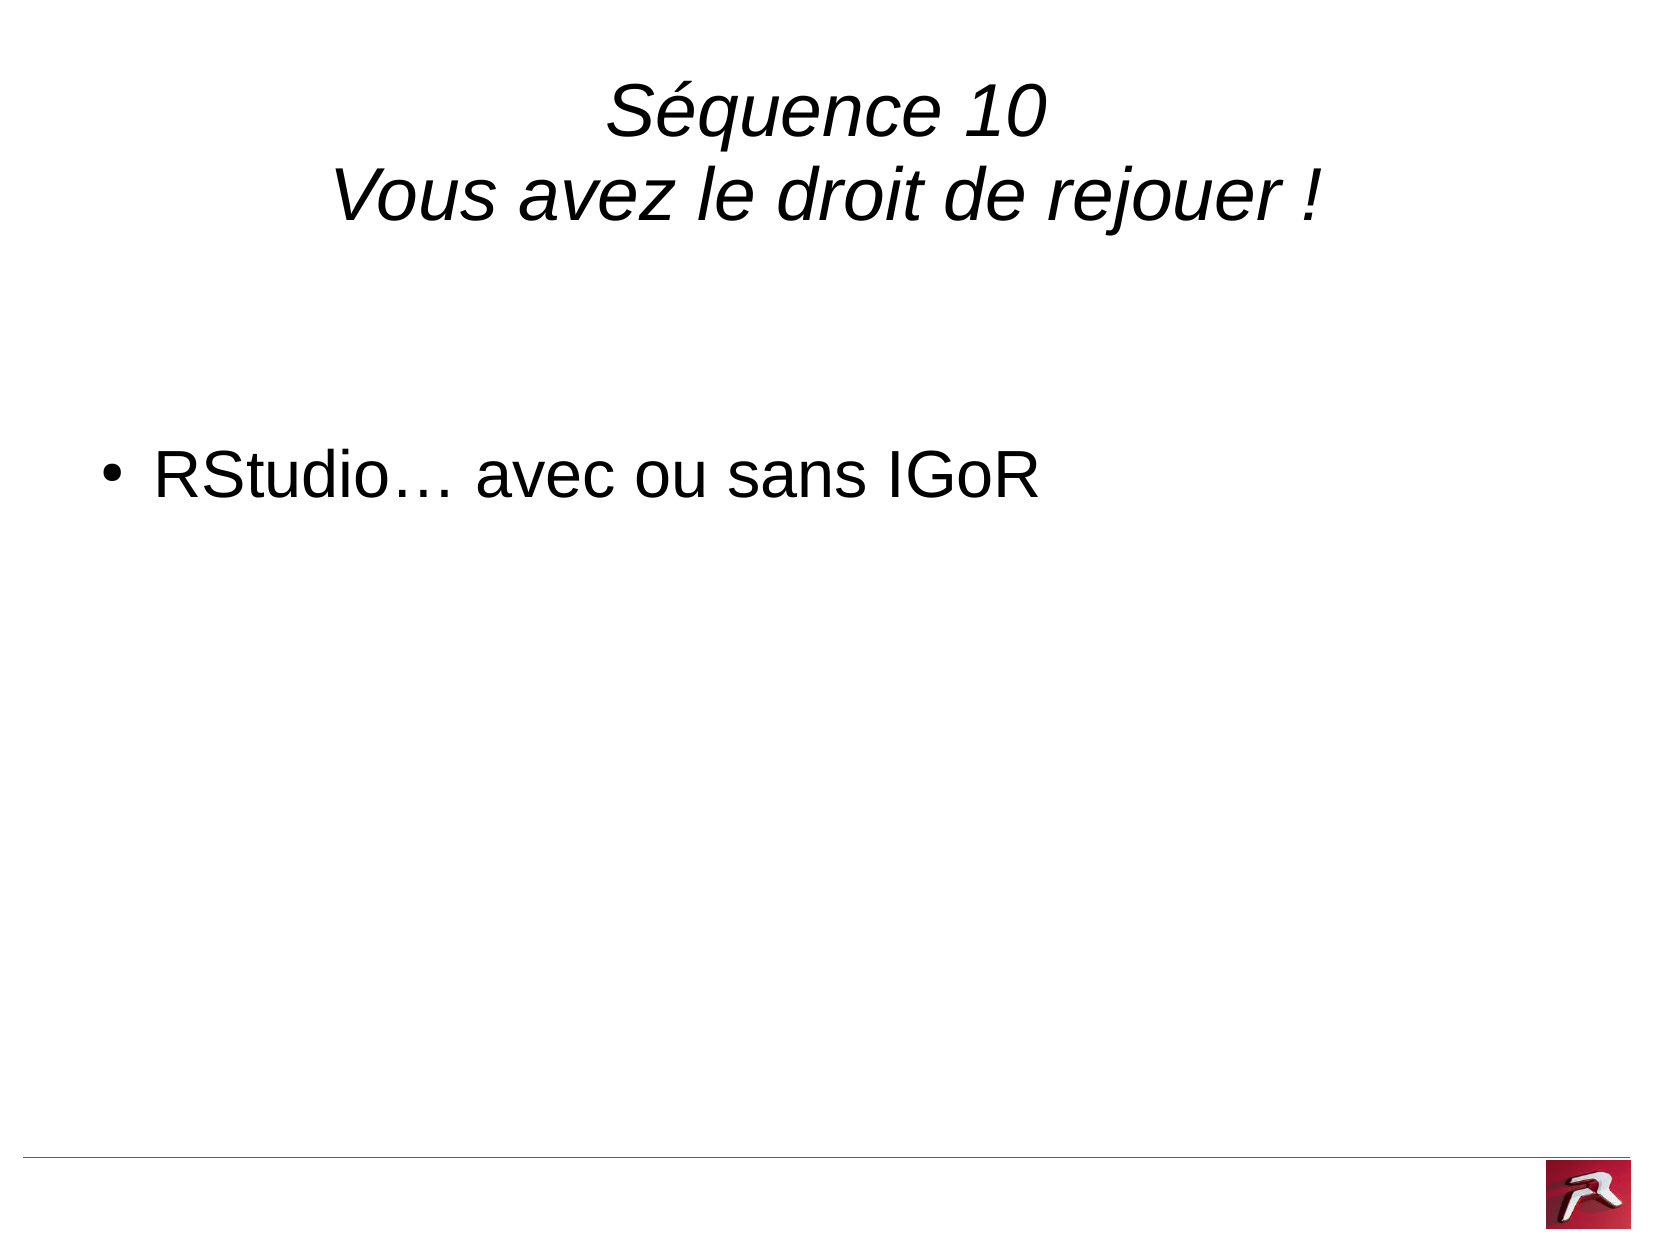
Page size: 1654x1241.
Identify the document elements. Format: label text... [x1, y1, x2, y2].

list RStudio… avec ou sans IGoR [82, 437, 1571, 1157]
title Séquence 10 Vous avez le droit de rejouer ! [82, 49, 1571, 257]
picture [1546, 1160, 1631, 1229]
